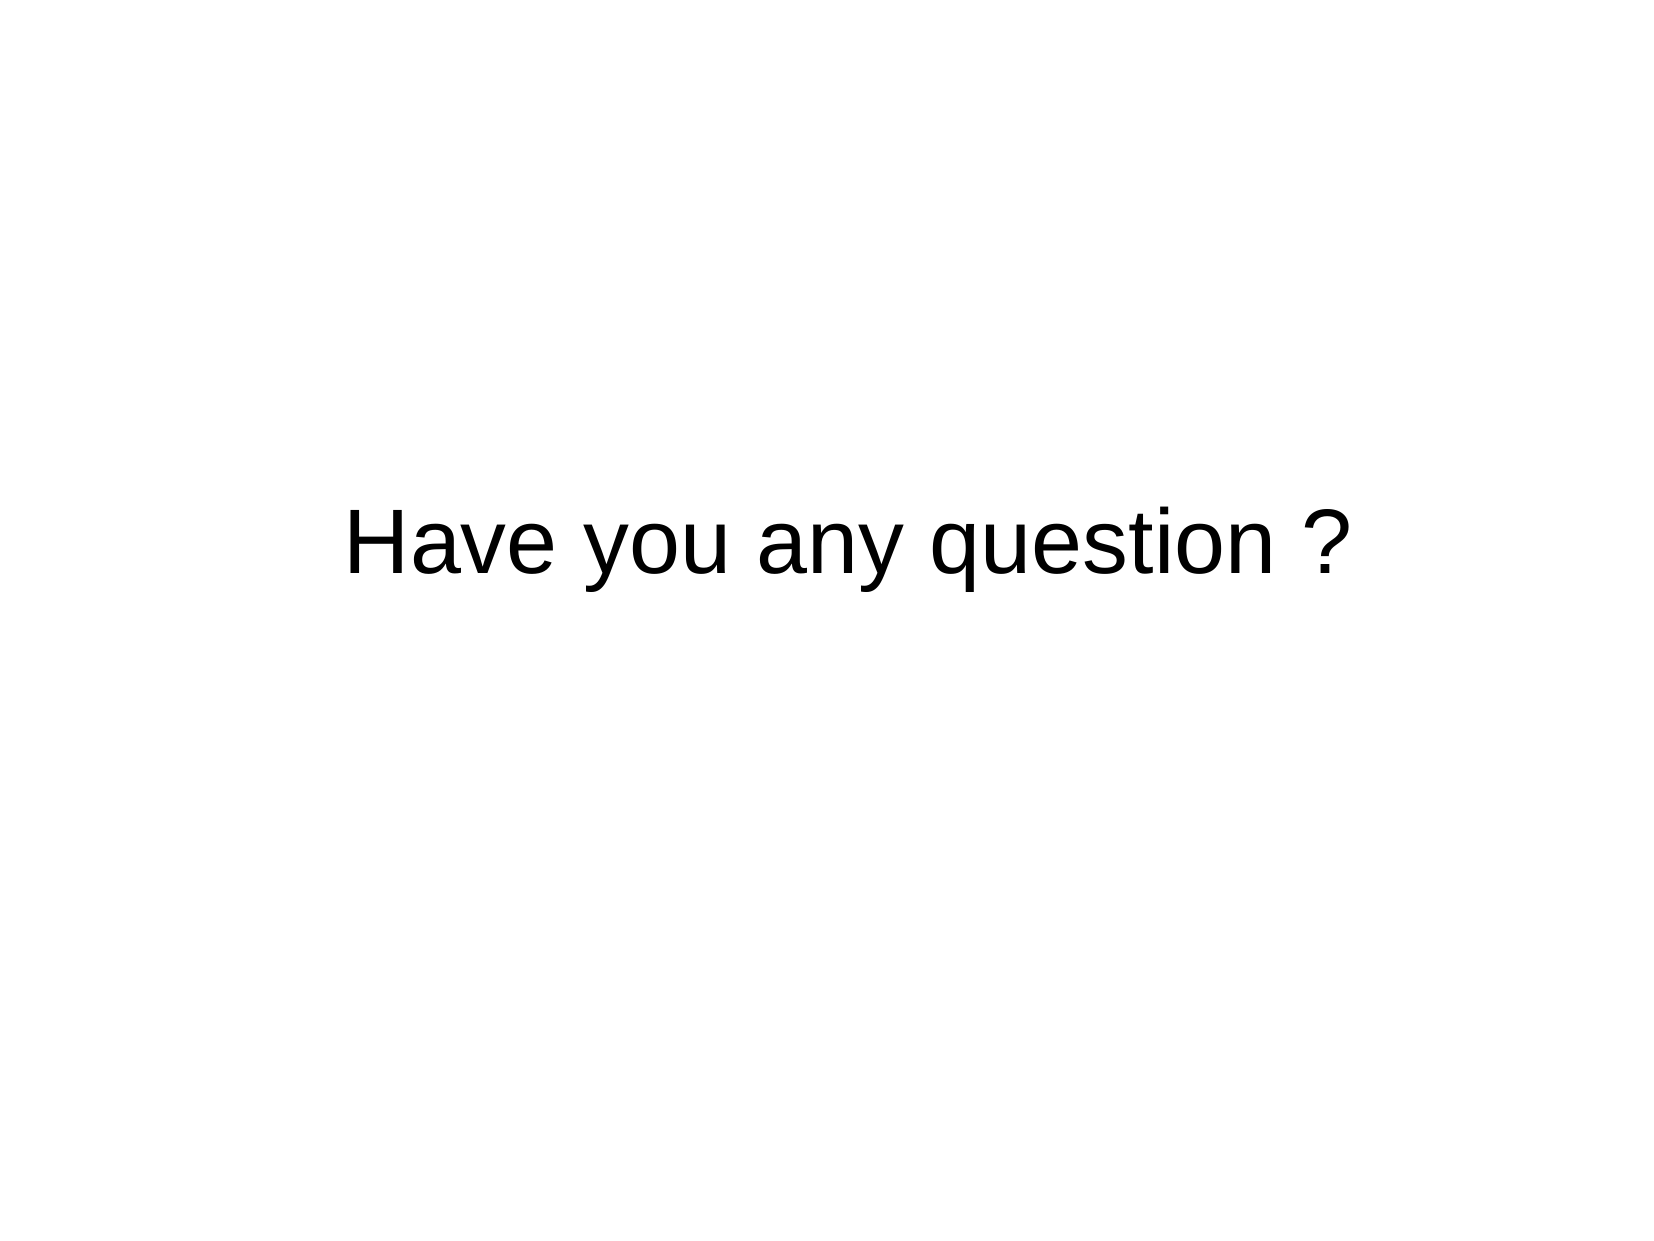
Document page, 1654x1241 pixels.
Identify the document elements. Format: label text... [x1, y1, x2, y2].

title Have you any question ? [105, 437, 1594, 646]
